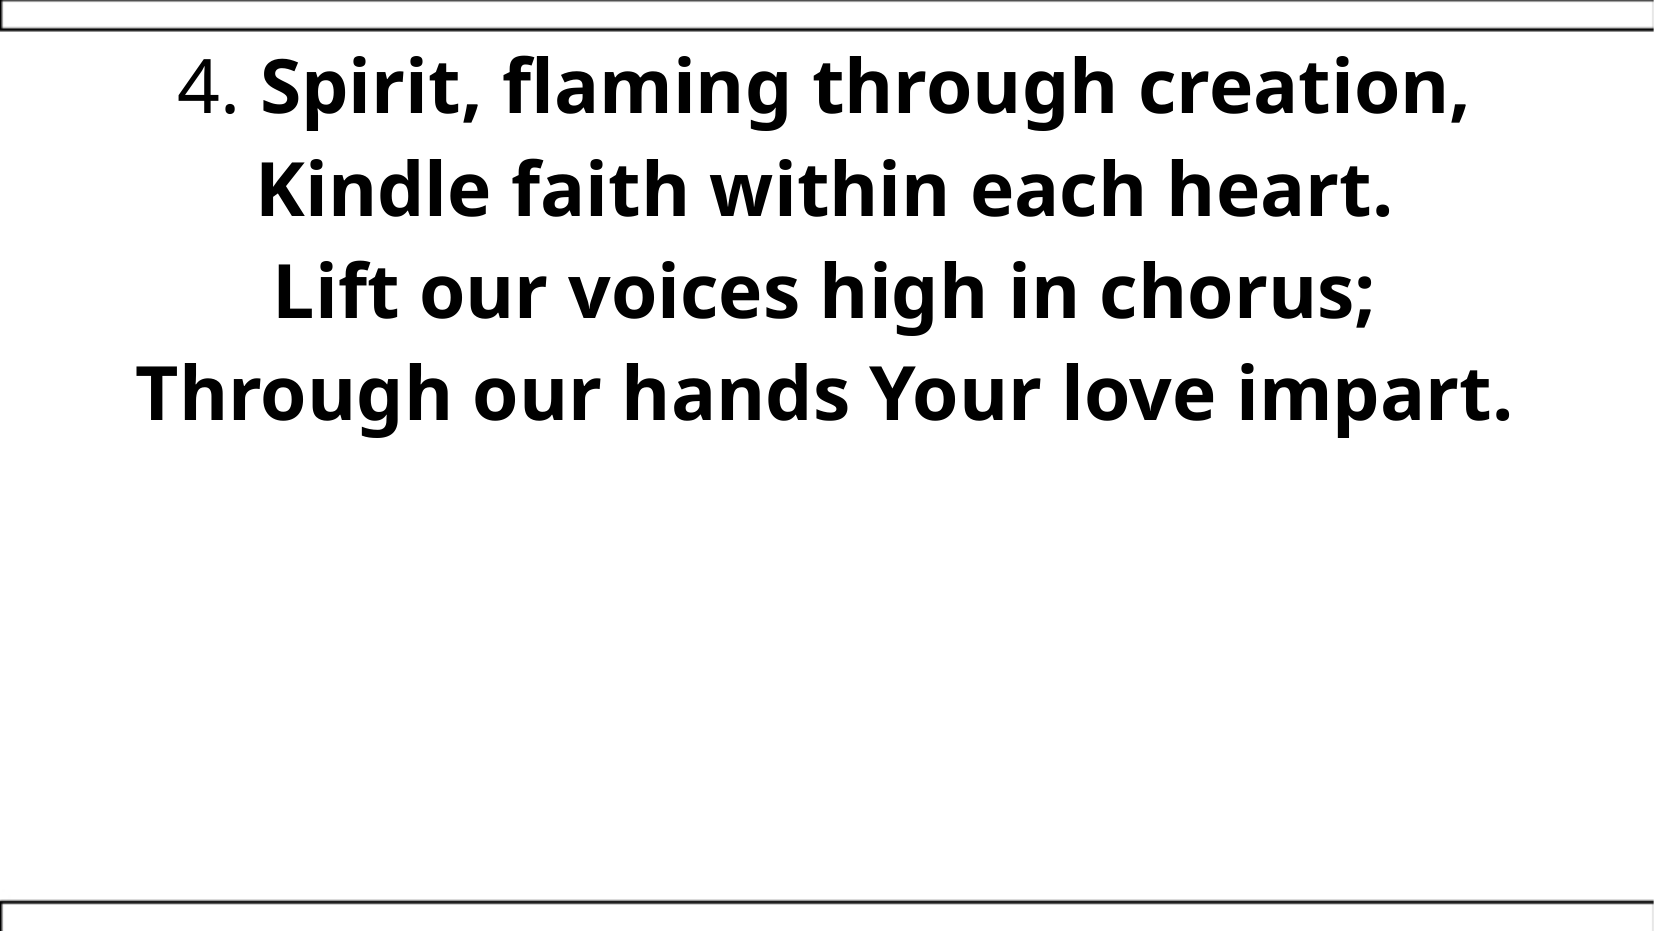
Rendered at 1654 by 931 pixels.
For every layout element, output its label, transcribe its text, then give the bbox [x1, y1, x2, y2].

picture [0, 0, 1654, 931]
text_box 4. Spirit, flaming through creation, Kindle faith within each heart. Lift our voices high in chorus; Through our hands Your love impart. [120, 26, 1531, 441]
